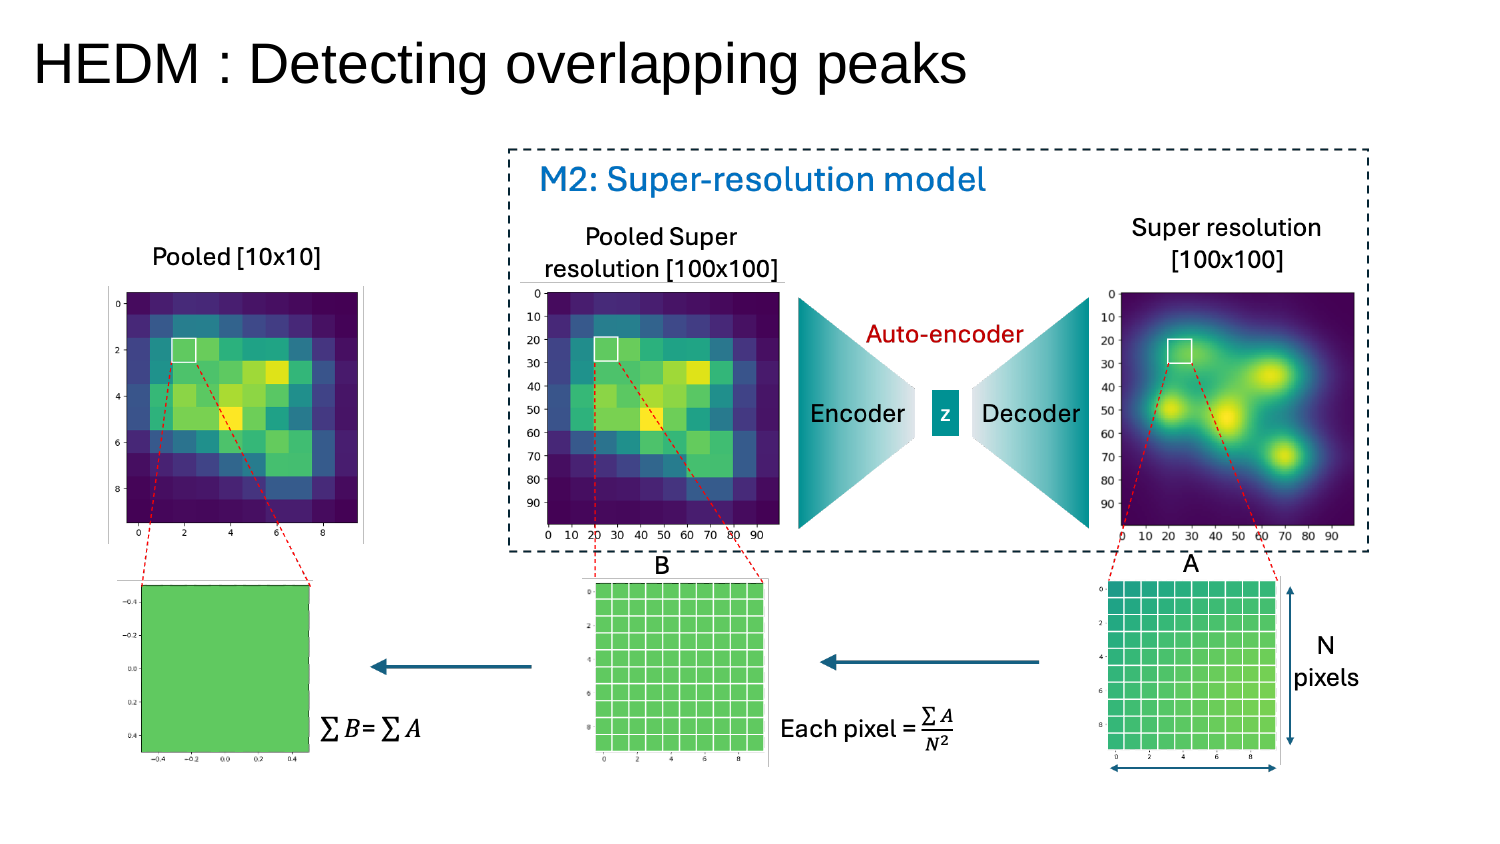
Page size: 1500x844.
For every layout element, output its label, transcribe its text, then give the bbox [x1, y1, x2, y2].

picture [99, 145, 1376, 826]
title HEDM : Detecting overlapping peaks [18, 17, 1417, 112]
